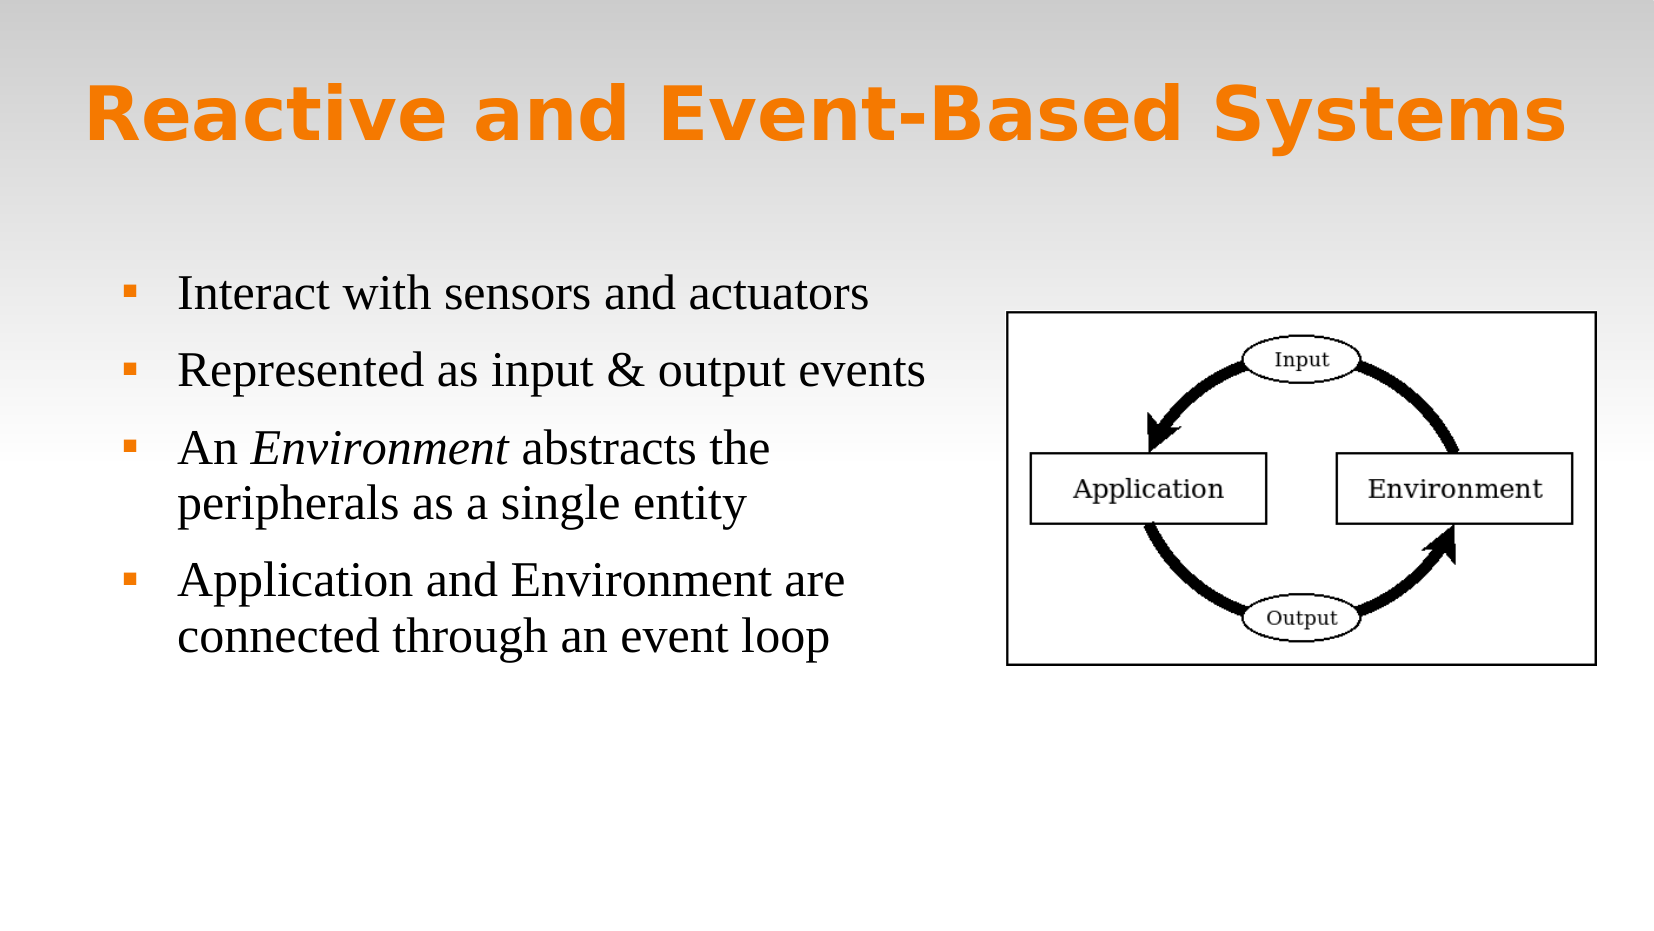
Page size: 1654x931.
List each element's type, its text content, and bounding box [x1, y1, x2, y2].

picture [1005, 310, 1597, 666]
title Reactive and Event-Based Systems [82, 37, 1571, 193]
list Interact with sensors and actuators Represented as input & output events An Environment abstracts the peripherals as a single entity Application and Environment are connected through an event loop [53, 264, 946, 768]
